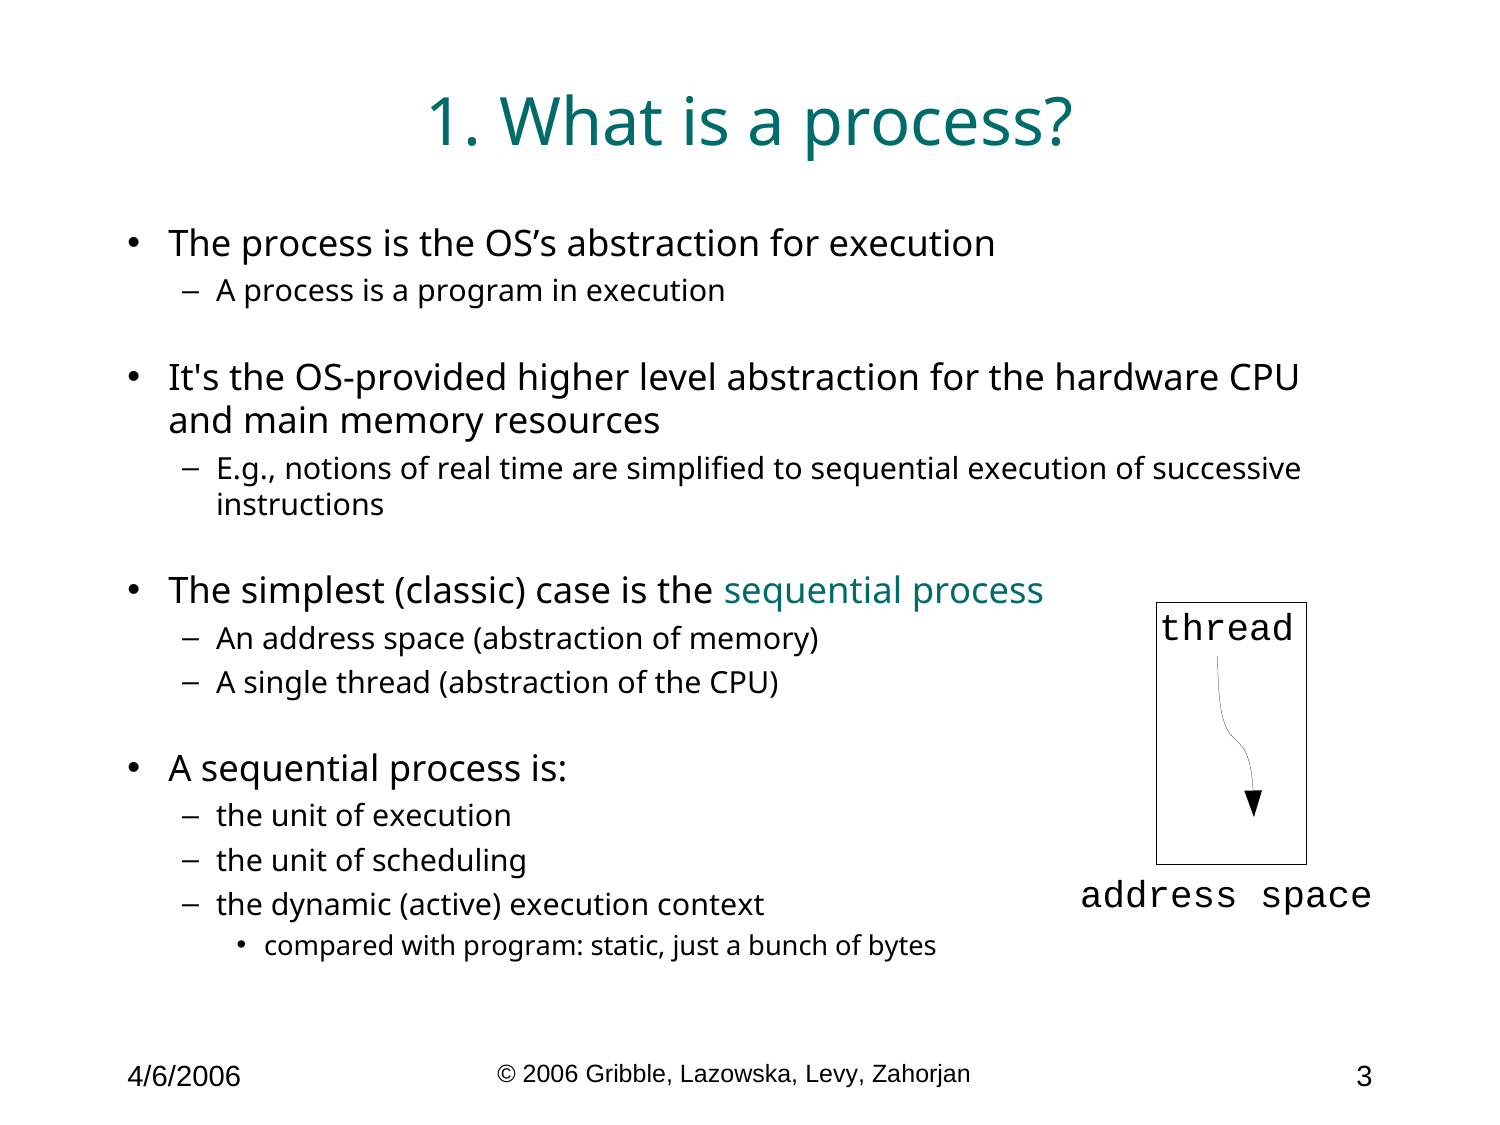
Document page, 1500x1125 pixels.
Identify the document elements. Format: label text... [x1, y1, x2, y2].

list The process is the OS’s abstraction for execution A process is a program in execution It's the OS-provided higher level abstraction for the hardware CPU and main memory resources E.g., notions of real time are simplified to sequential execution of successive instructions The simplest (classic) case is the sequential process An address space (abstraction of memory) A single thread (abstraction of the CPU) A sequential process is: the unit of execution the unit of scheduling the dynamic (active) execution context compared with program: static, just a bunch of bytes [112, 212, 1388, 976]
list The process is the OS’s abstraction for execution A process is a program in execution It's the OS-provided higher level abstraction for the hardware CPU and main memory resources E.g., notions of real time are simplified to sequential execution of successive instructions The simplest (classic) case is the sequential process An address space (abstraction of memory) A single thread (abstraction of the CPU) A sequential process is: the unit of execution the unit of scheduling the dynamic (active) execution context compared with program: static, just a bunch of bytes [1157, 656, 1306, 862]
title 1. What is a process? [112, 62, 1388, 175]
text_box address space [1065, 862, 1388, 923]
text_box thread [1144, 595, 1310, 656]
